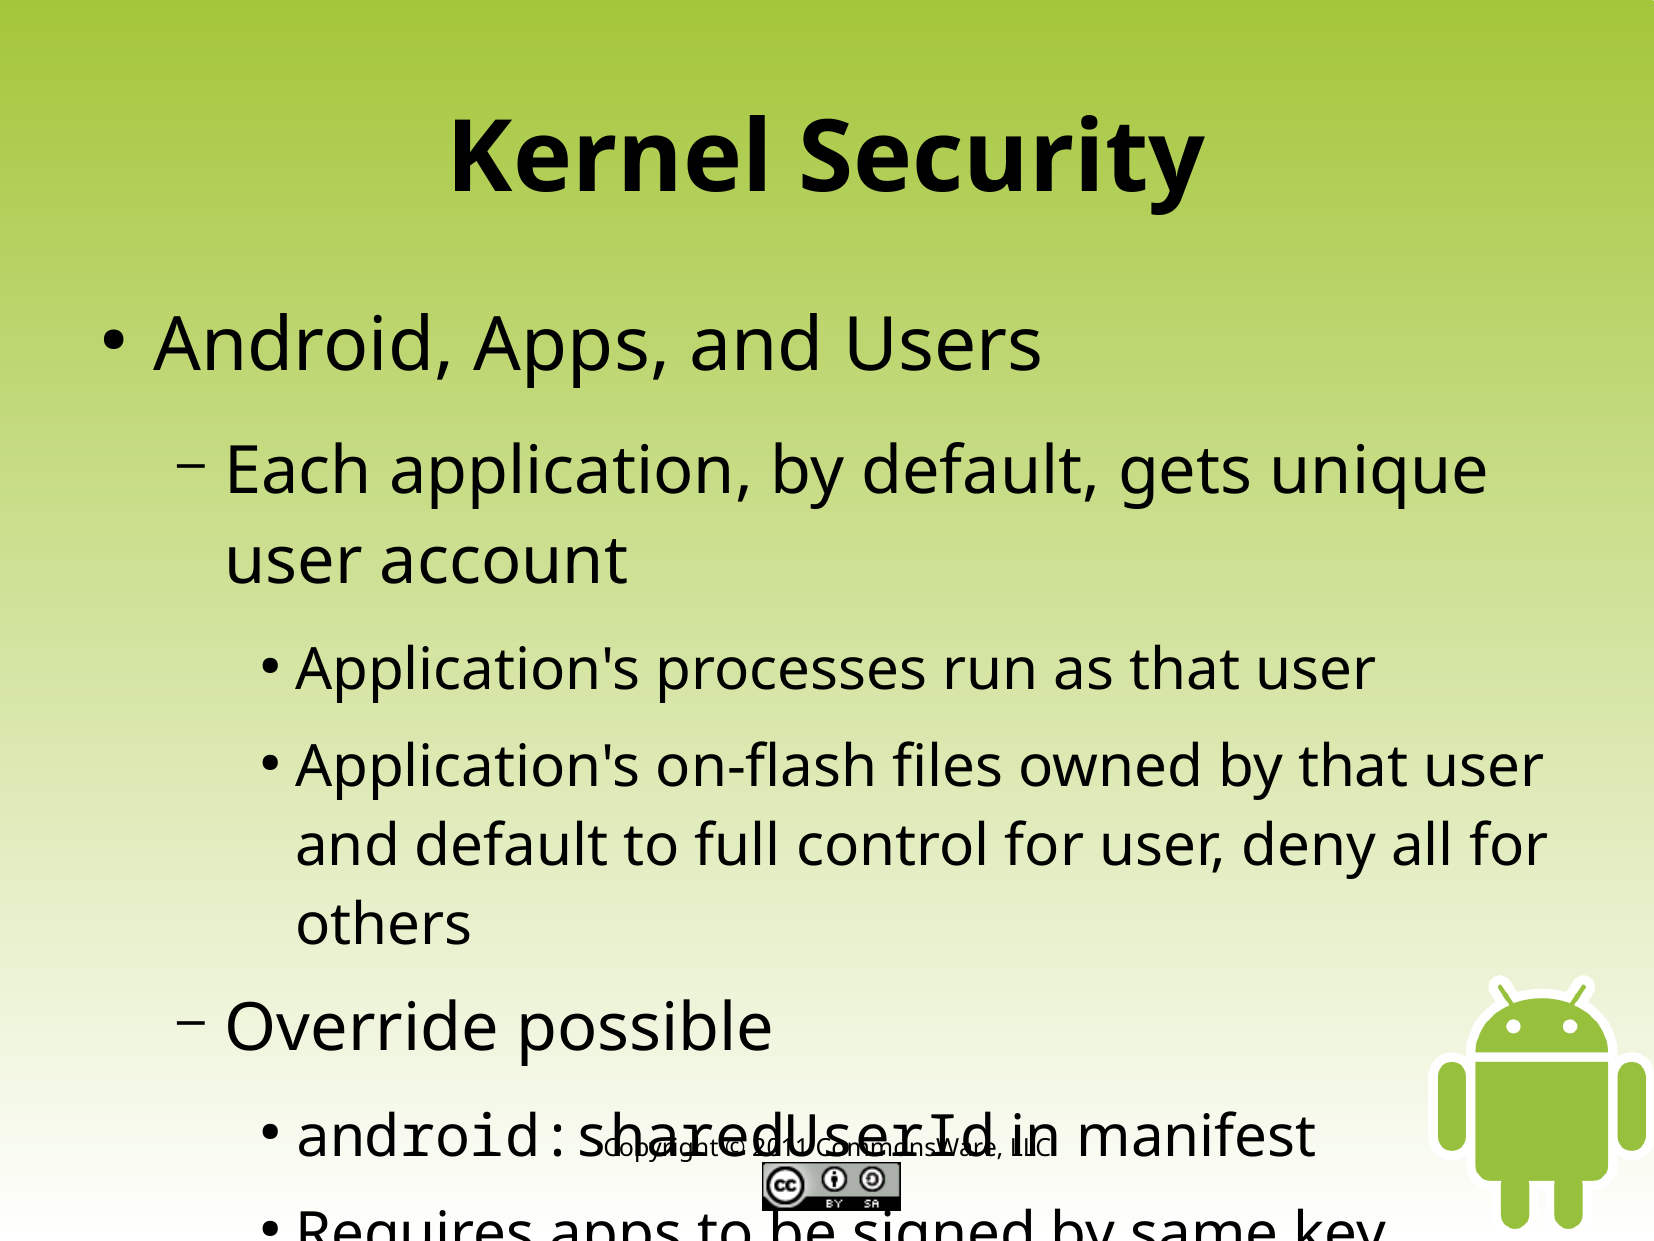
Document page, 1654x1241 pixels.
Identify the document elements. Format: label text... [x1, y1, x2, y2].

picture [1428, 975, 1654, 1238]
title Kernel Security [82, 49, 1571, 257]
list Android, Apps, and Users Each application, by default, gets unique user account Application's processes run as that user Application's on-flash files owned by that user and default to full control for user, deny all for others Override possible android:sharedUserId in manifest Requires apps to be signed by same key [82, 290, 1571, 1113]
picture [762, 1162, 901, 1211]
